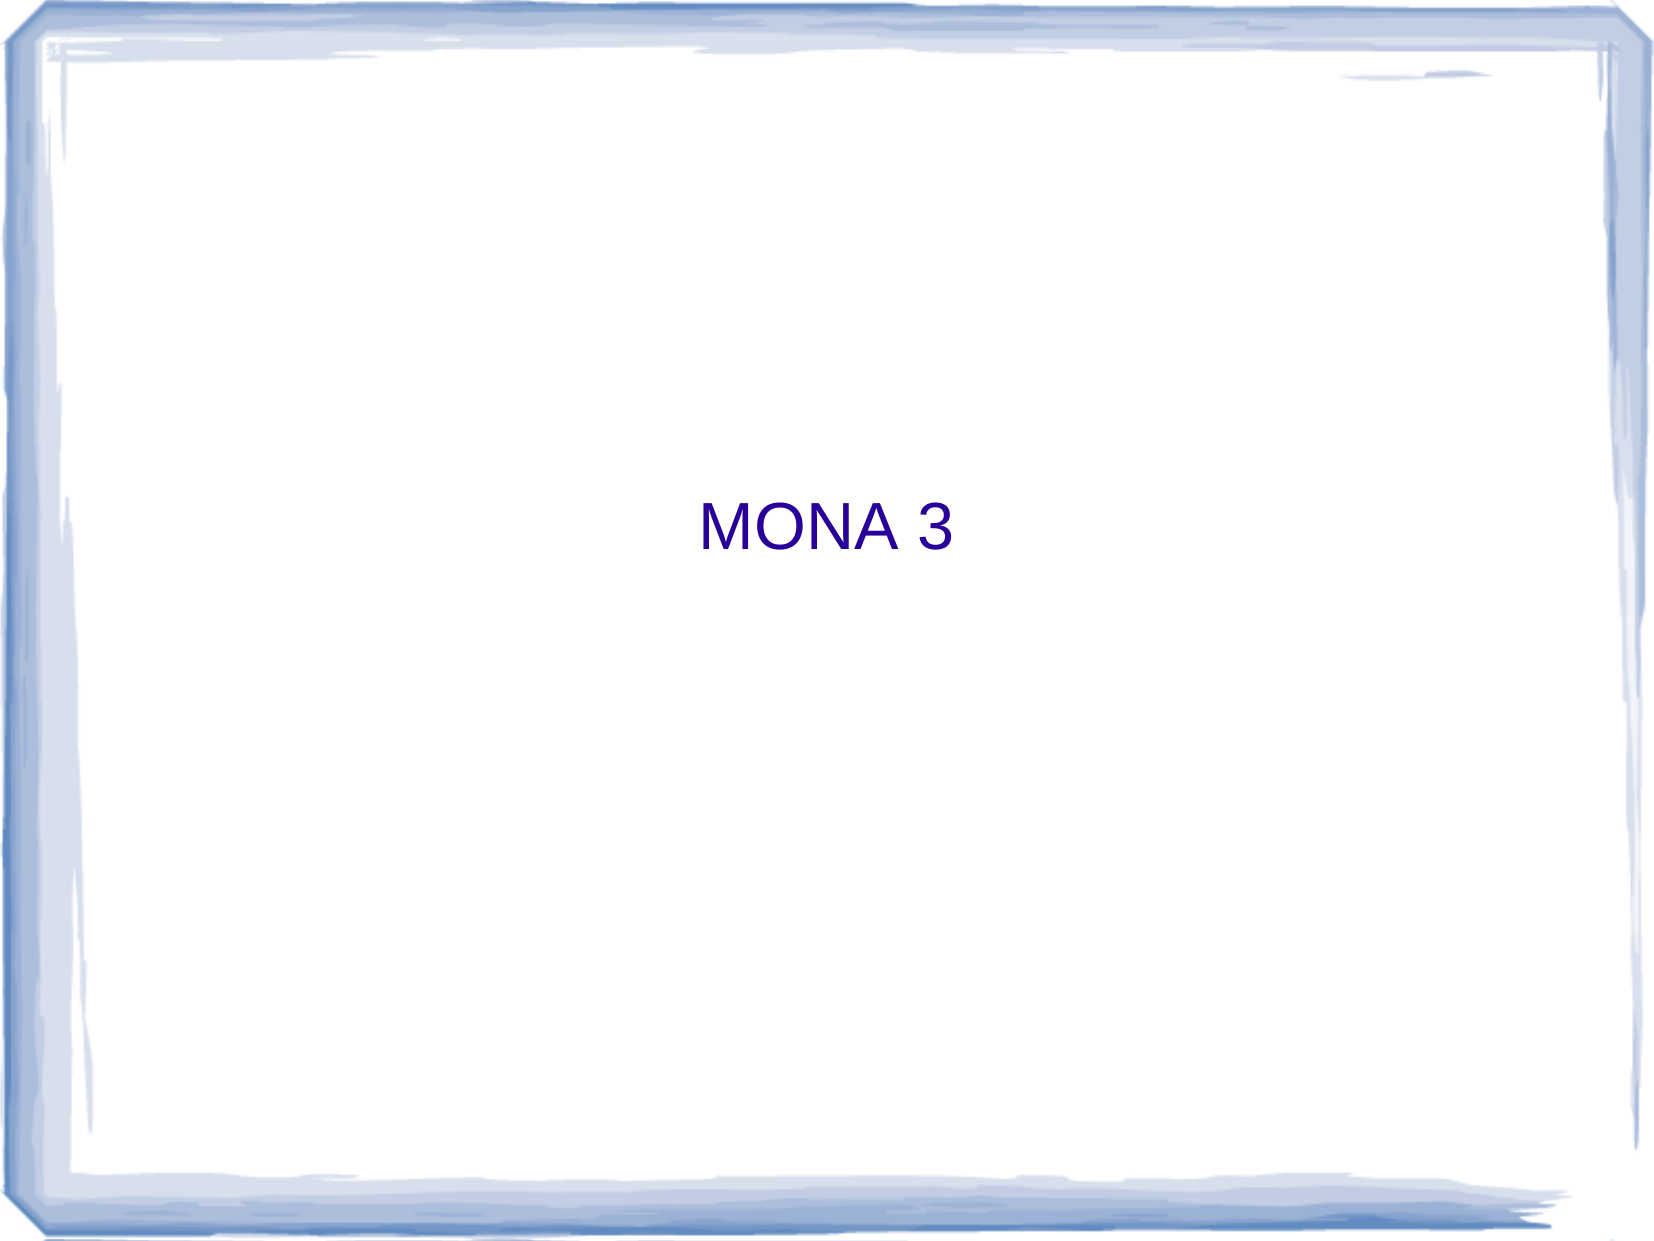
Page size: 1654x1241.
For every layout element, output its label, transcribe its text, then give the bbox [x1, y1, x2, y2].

subtitle MONA 3 [82, 56, 1571, 997]
picture [0, 0, 1654, 1241]
